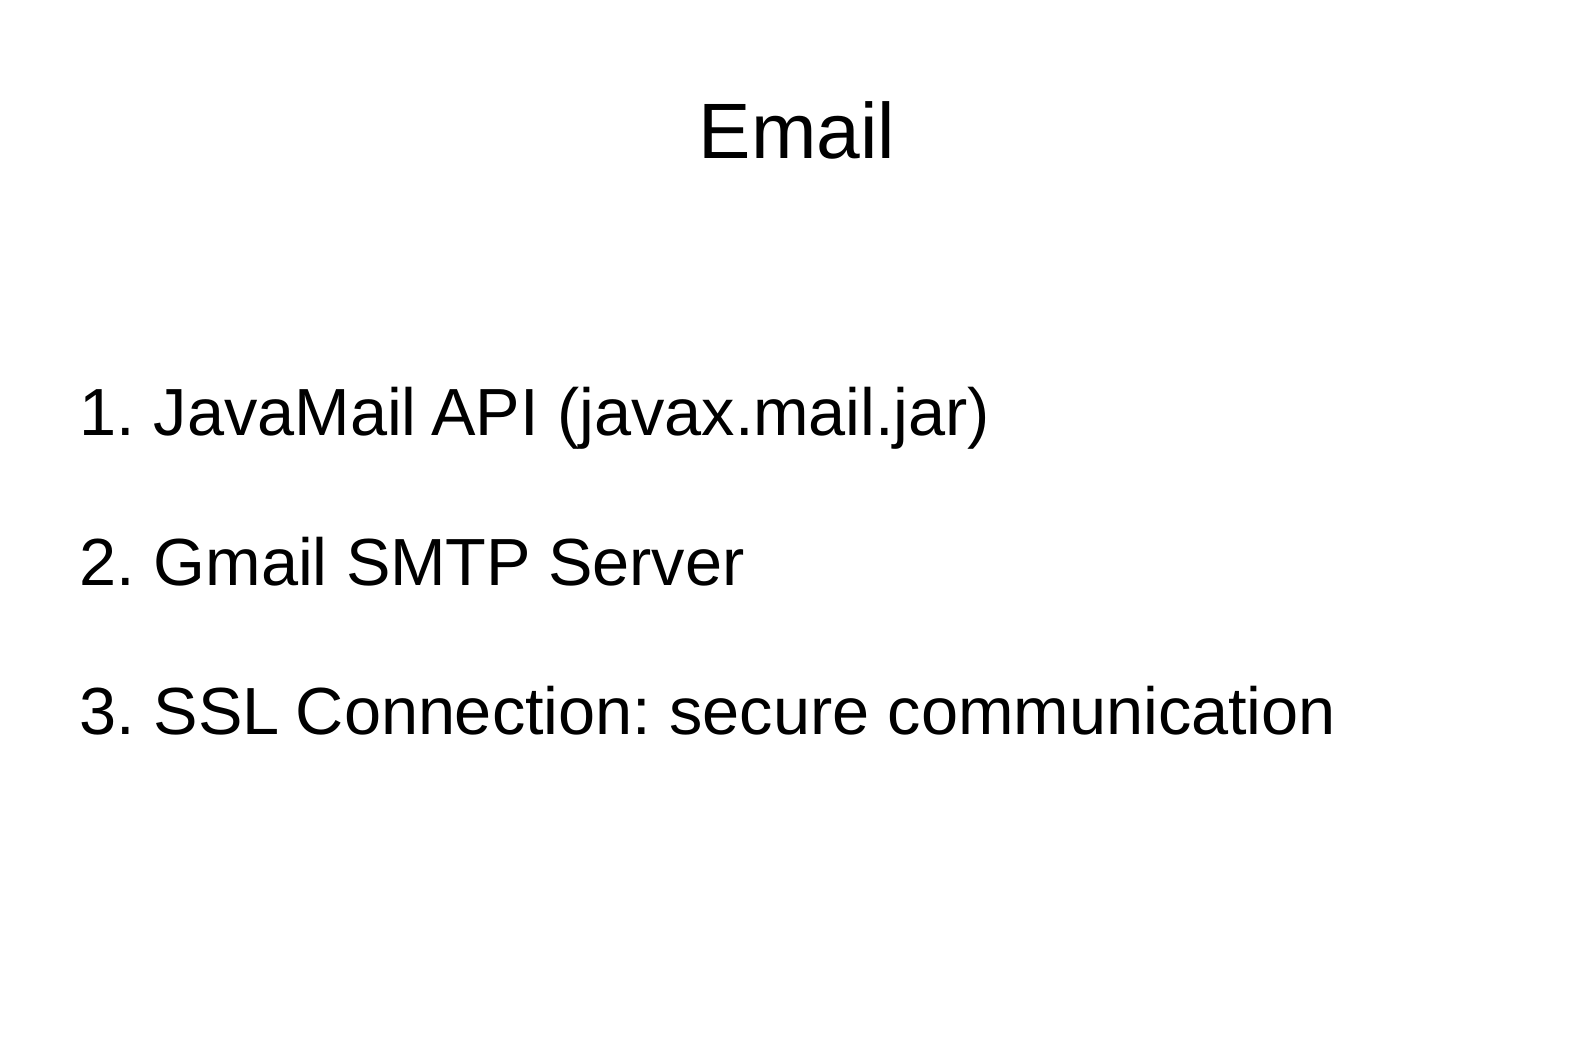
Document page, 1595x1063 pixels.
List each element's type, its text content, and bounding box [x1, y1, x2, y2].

subtitle 1. JavaMail API (javax.mail.jar) 2. Gmail SMTP Server 3. SSL Connection: secure communication [79, 248, 1515, 951]
title Email [79, 42, 1515, 220]
